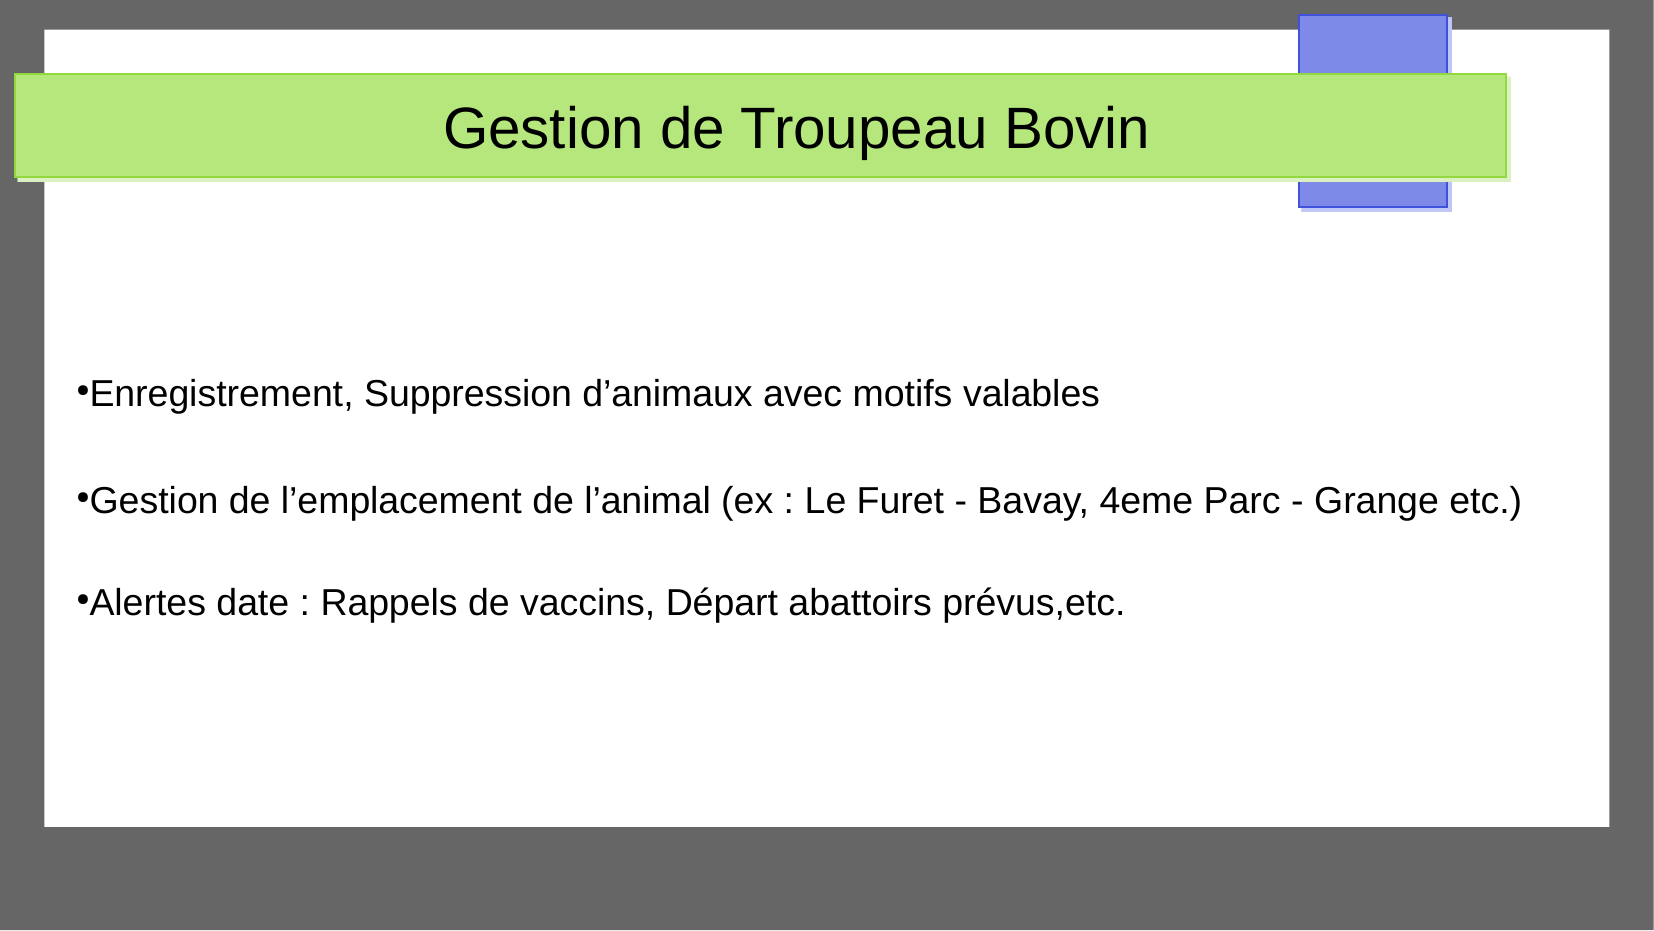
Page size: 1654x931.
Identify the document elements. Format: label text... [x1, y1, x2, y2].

title Gestion de Troupeau Bovin [88, 73, 1506, 169]
subtitle Enregistrement, Suppression d’animaux avec motifs valables Gestion de l’emplacement de l’animal (ex : Le Furet - Bavay, 4eme Parc - Grange etc.) Alertes date : Rappels de vaccins, Départ abattoirs prévus,etc. [76, 169, 1553, 761]
